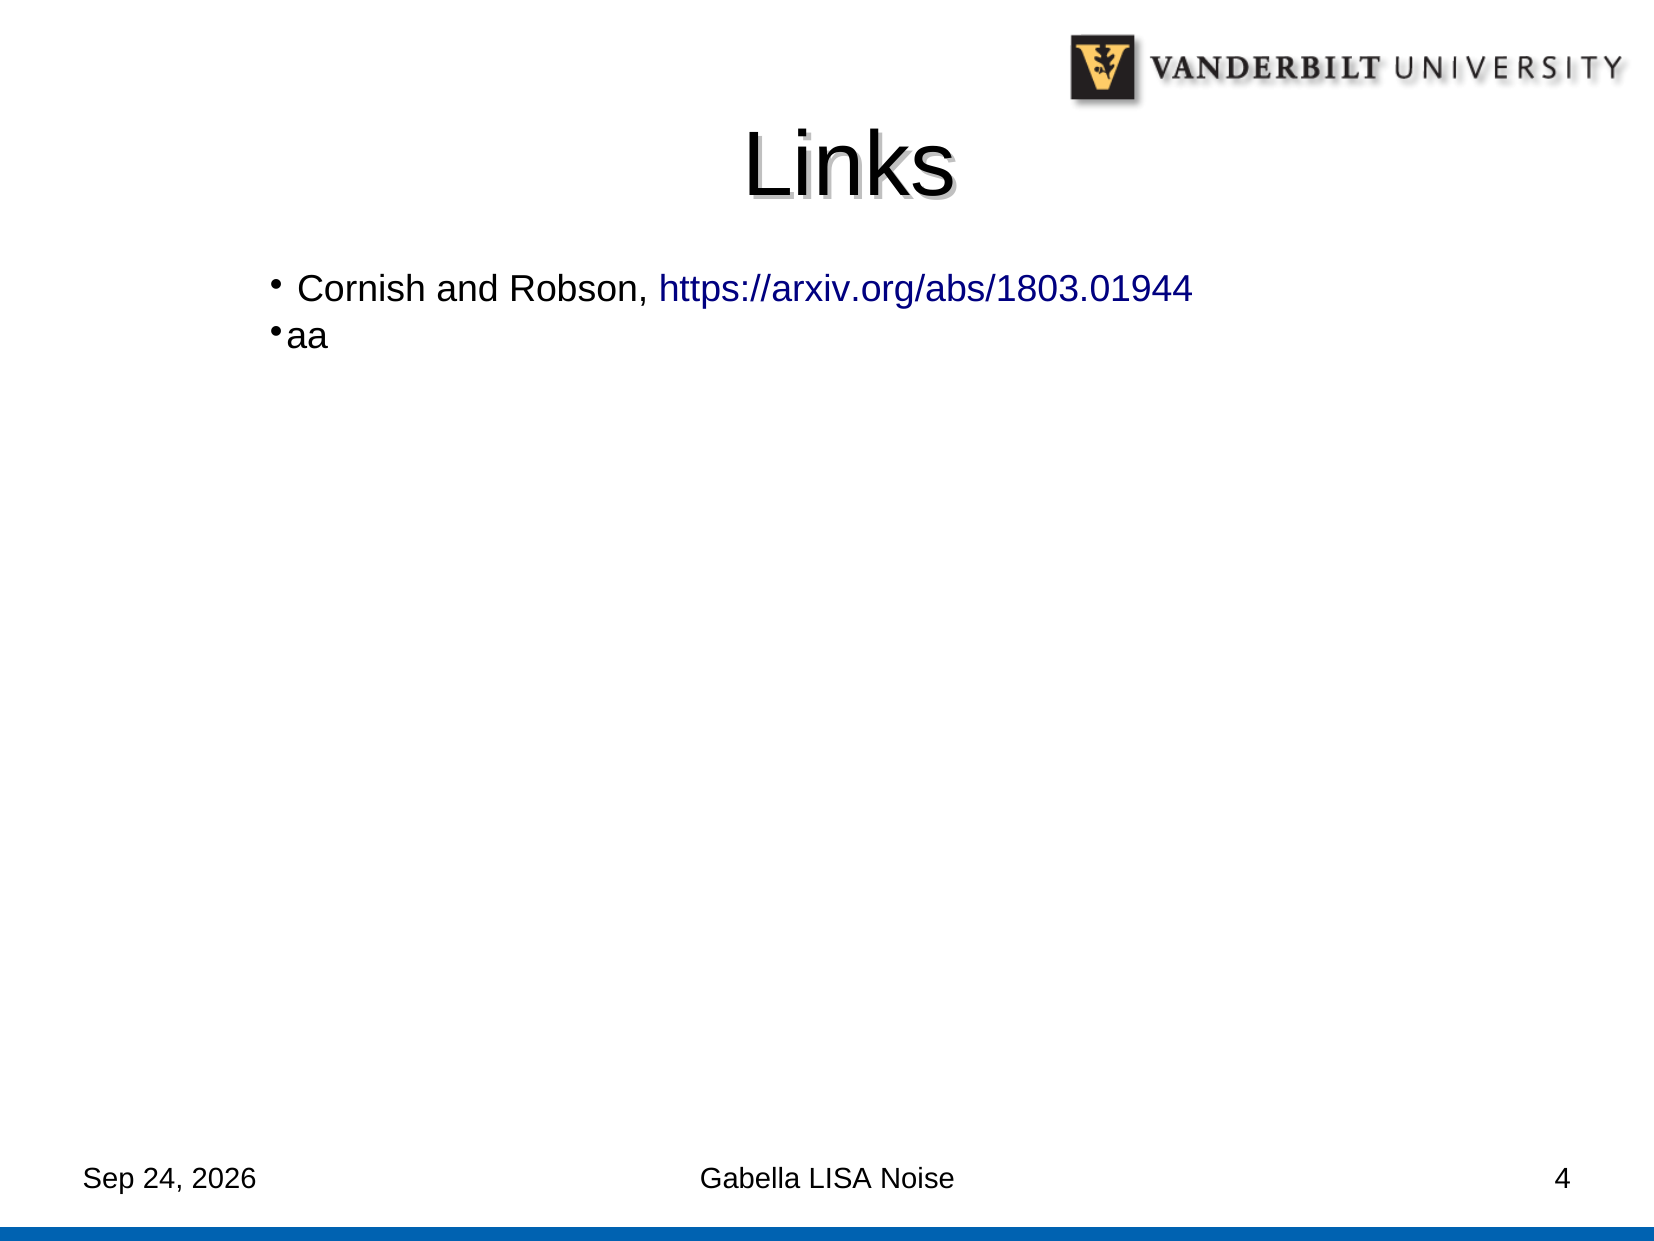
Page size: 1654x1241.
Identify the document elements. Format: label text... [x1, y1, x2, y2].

picture [1067, 31, 1637, 115]
title Links [195, 102, 1504, 226]
text_box Cornish and Robson, https://arxiv.org/abs/1803.01944 aa [255, 255, 1471, 886]
